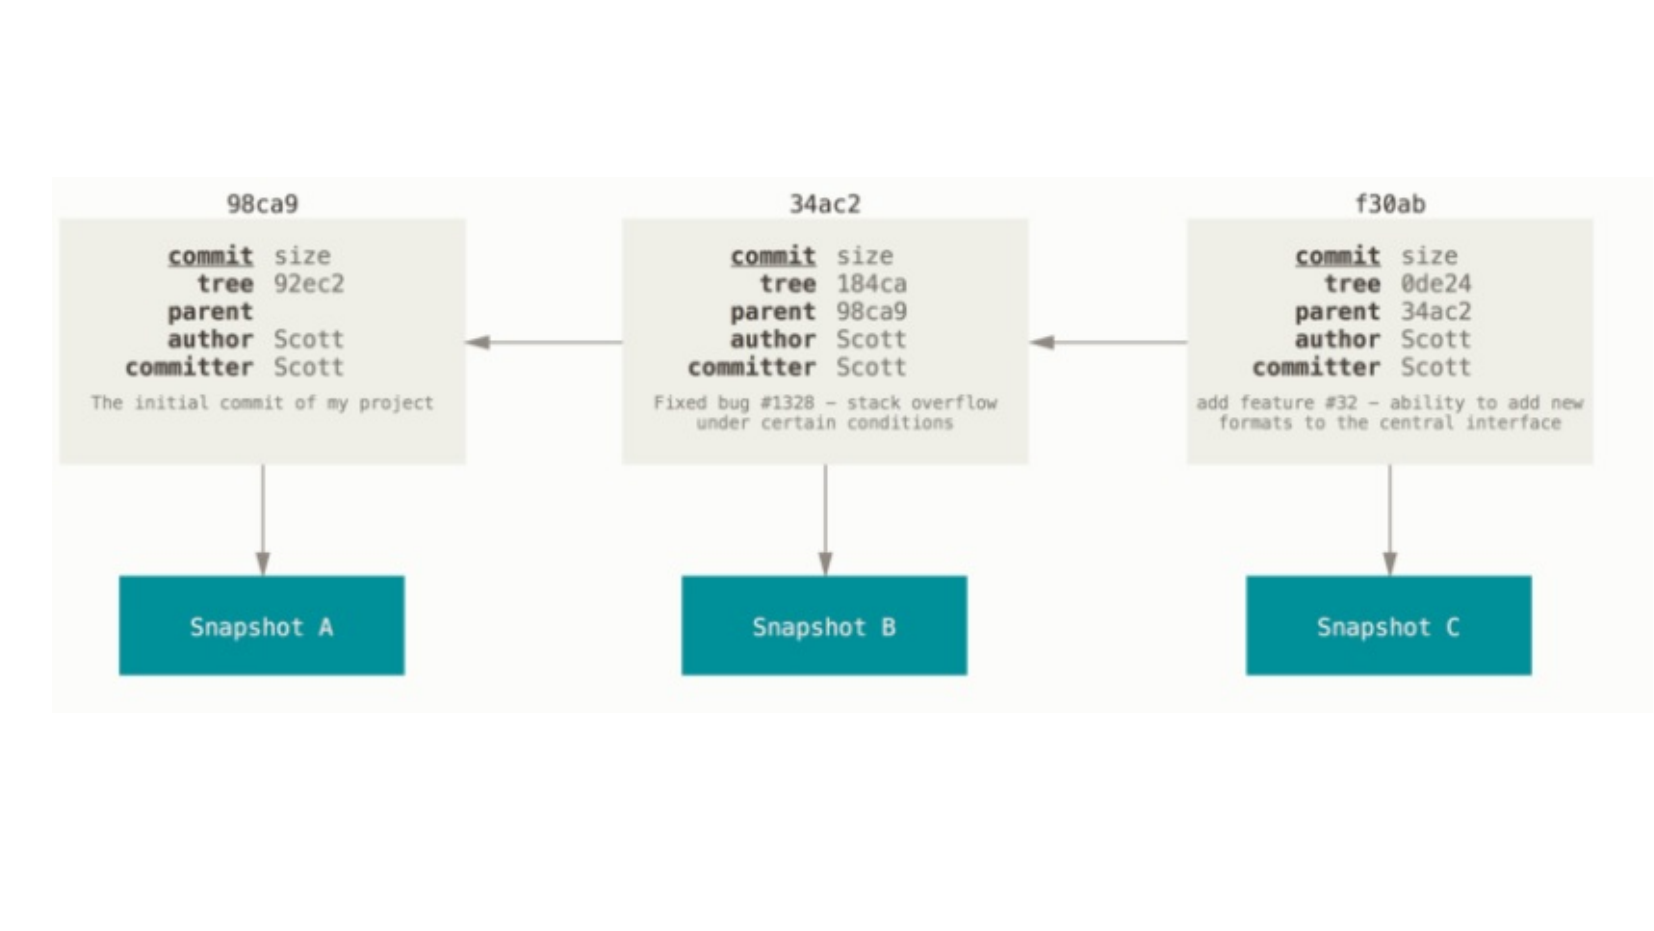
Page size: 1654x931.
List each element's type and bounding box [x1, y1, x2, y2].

picture [52, 177, 1654, 713]
